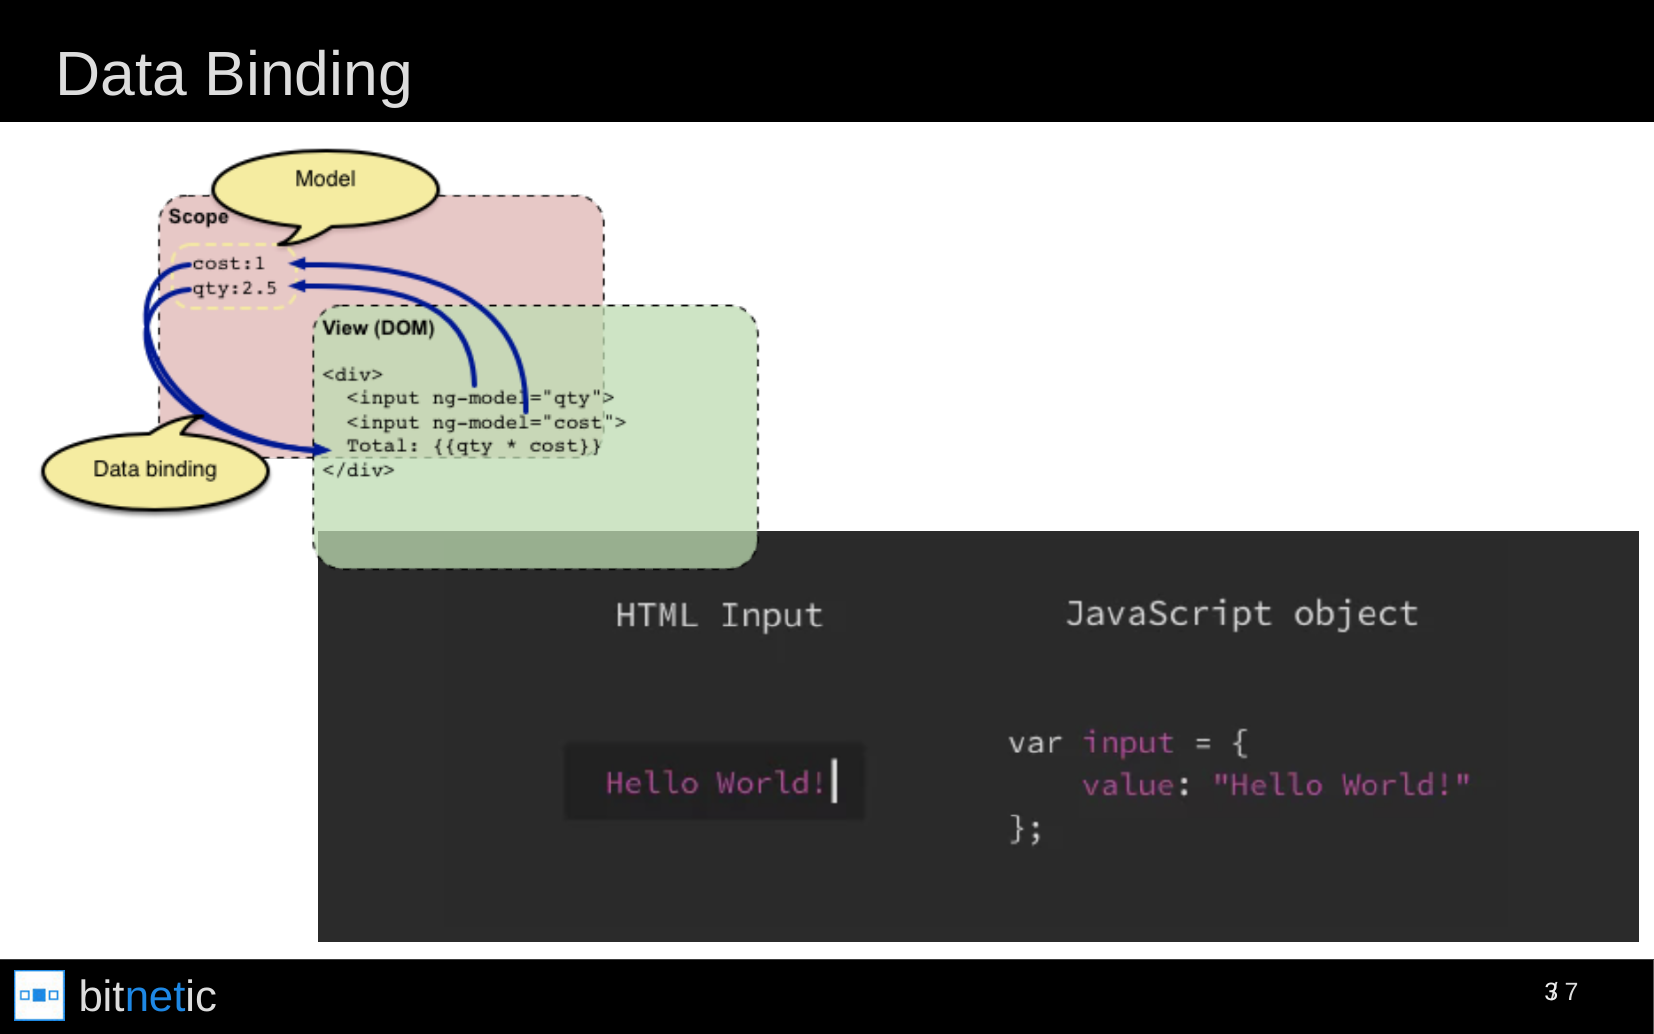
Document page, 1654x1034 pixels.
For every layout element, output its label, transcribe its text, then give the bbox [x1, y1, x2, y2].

picture [14, 970, 65, 1021]
picture [31, 144, 1639, 942]
title Data Binding [55, 25, 1592, 91]
